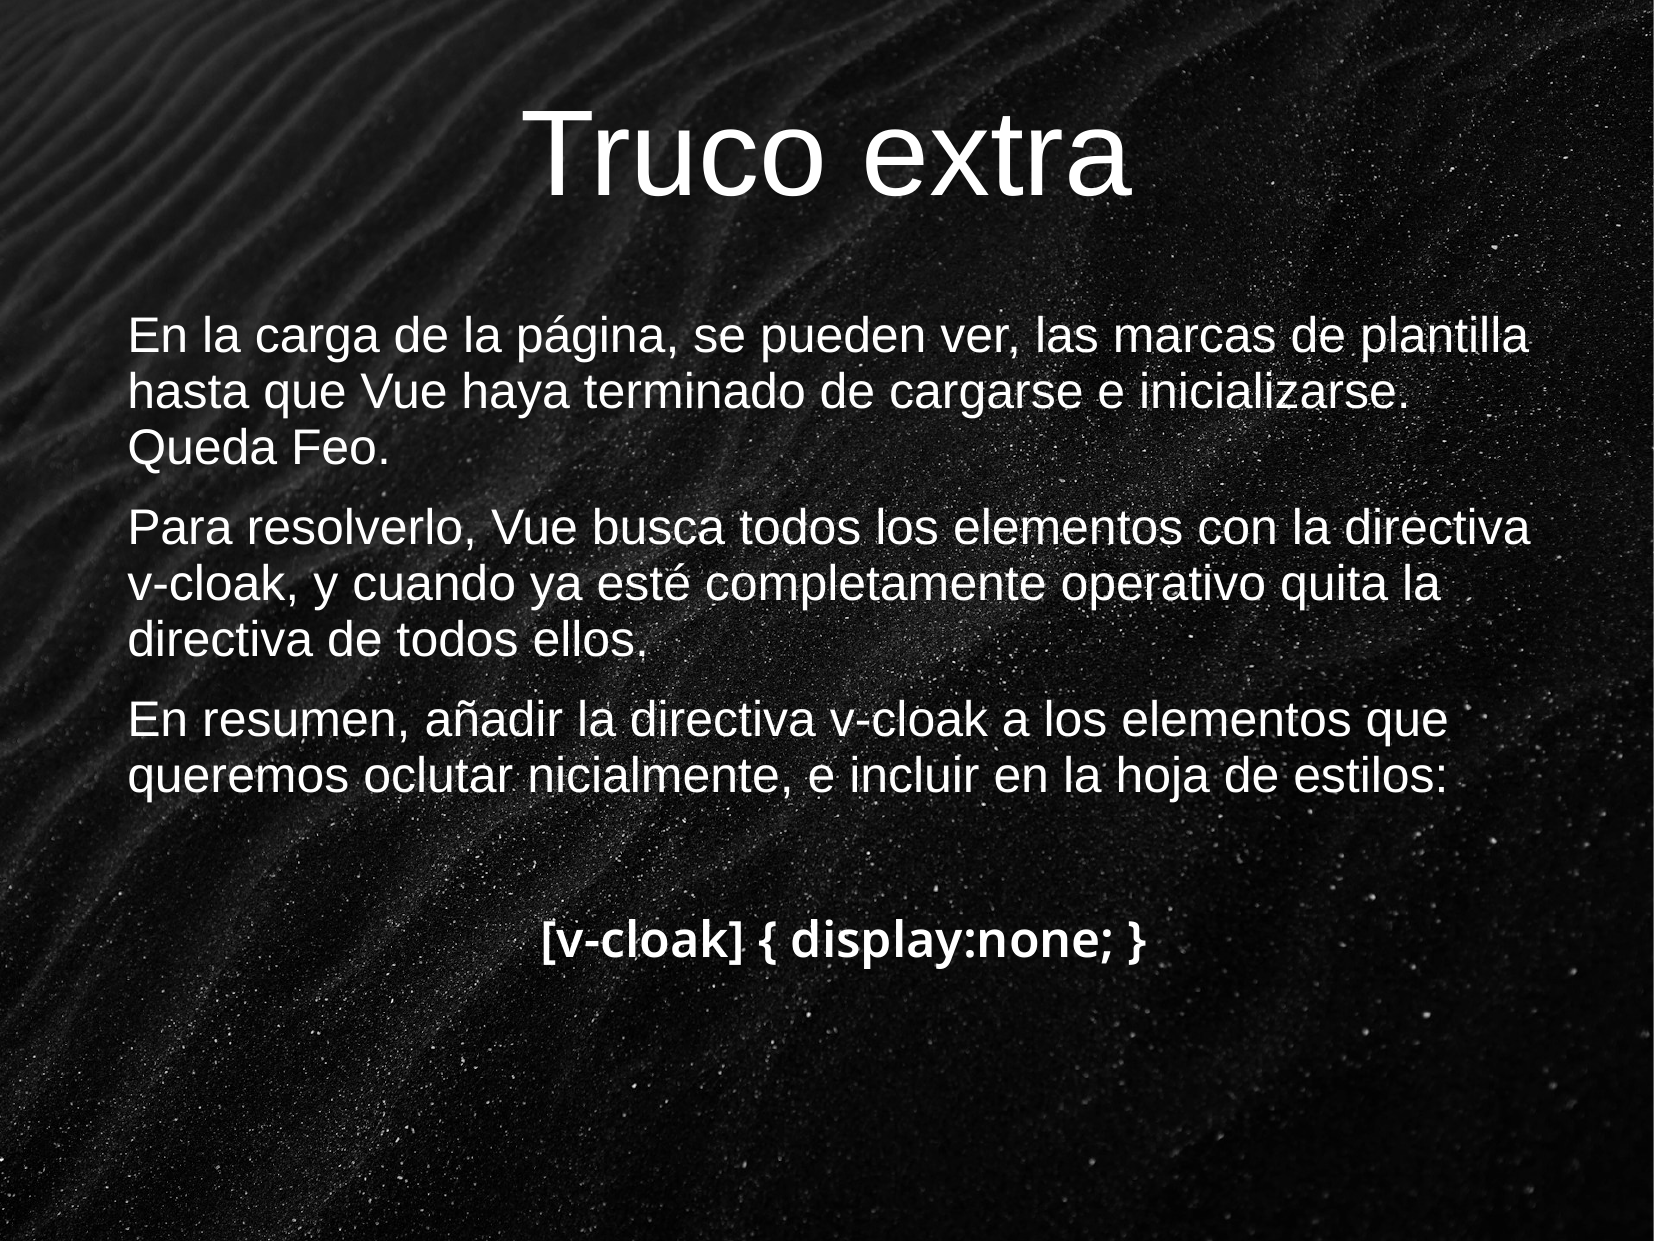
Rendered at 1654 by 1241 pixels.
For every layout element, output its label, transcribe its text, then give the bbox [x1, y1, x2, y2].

text_box En la carga de la página, se pueden ver, las marcas de plantilla hasta que Vue haya terminado de cargarse e inicializarse. Queda Feo. Para resolverlo, Vue busca todos los elementos con la directiva v-cloak, y cuando ya esté completamente operativo quita la directiva de todos ellos. En resumen, añadir la directiva v-cloak a los elementos que queremos oclutar nicialmente, e incluir en la hoja de estilos: [v-cloak] { display:none; } [112, 300, 1576, 1165]
picture [0, 0, 1654, 1241]
title Truco extra [82, 49, 1571, 257]
